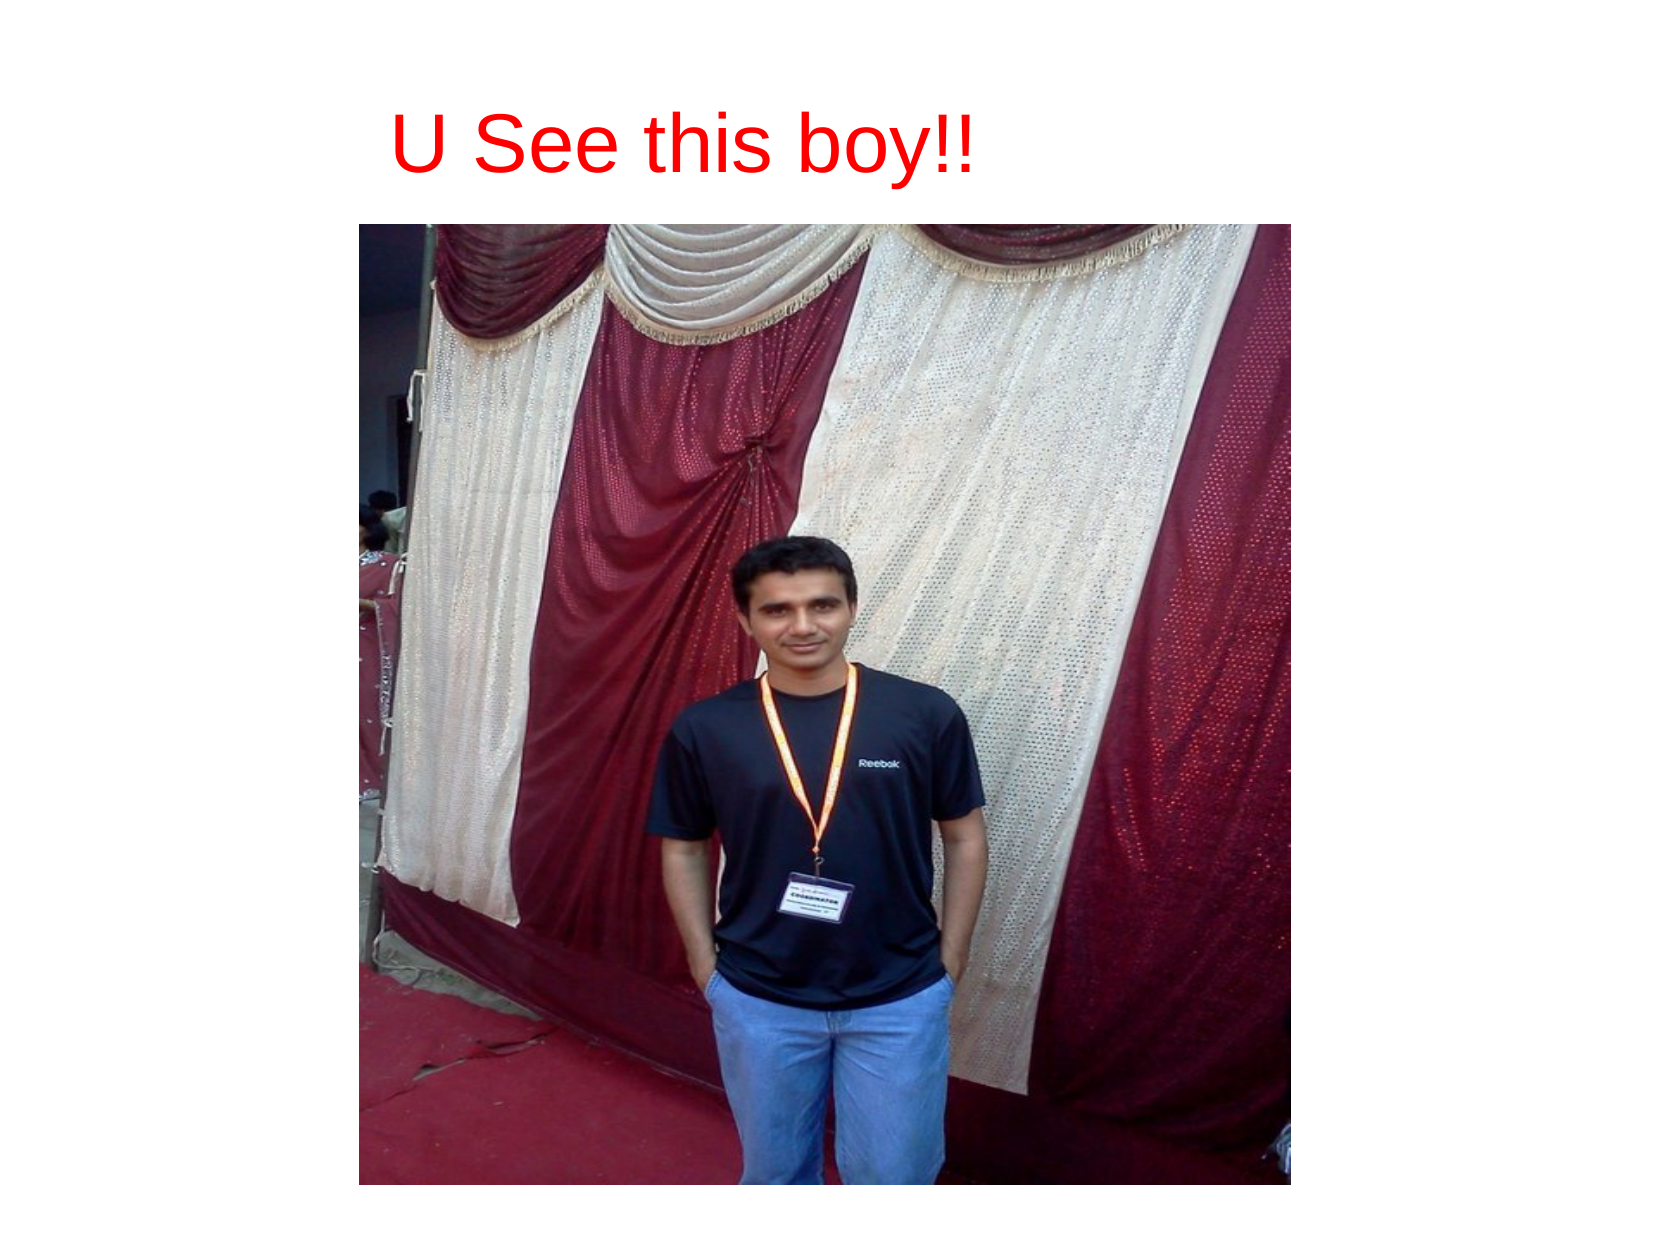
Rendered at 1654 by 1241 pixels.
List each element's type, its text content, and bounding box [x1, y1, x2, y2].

text_box U See this boy!! [375, 90, 993, 198]
picture [359, 224, 1291, 1186]
